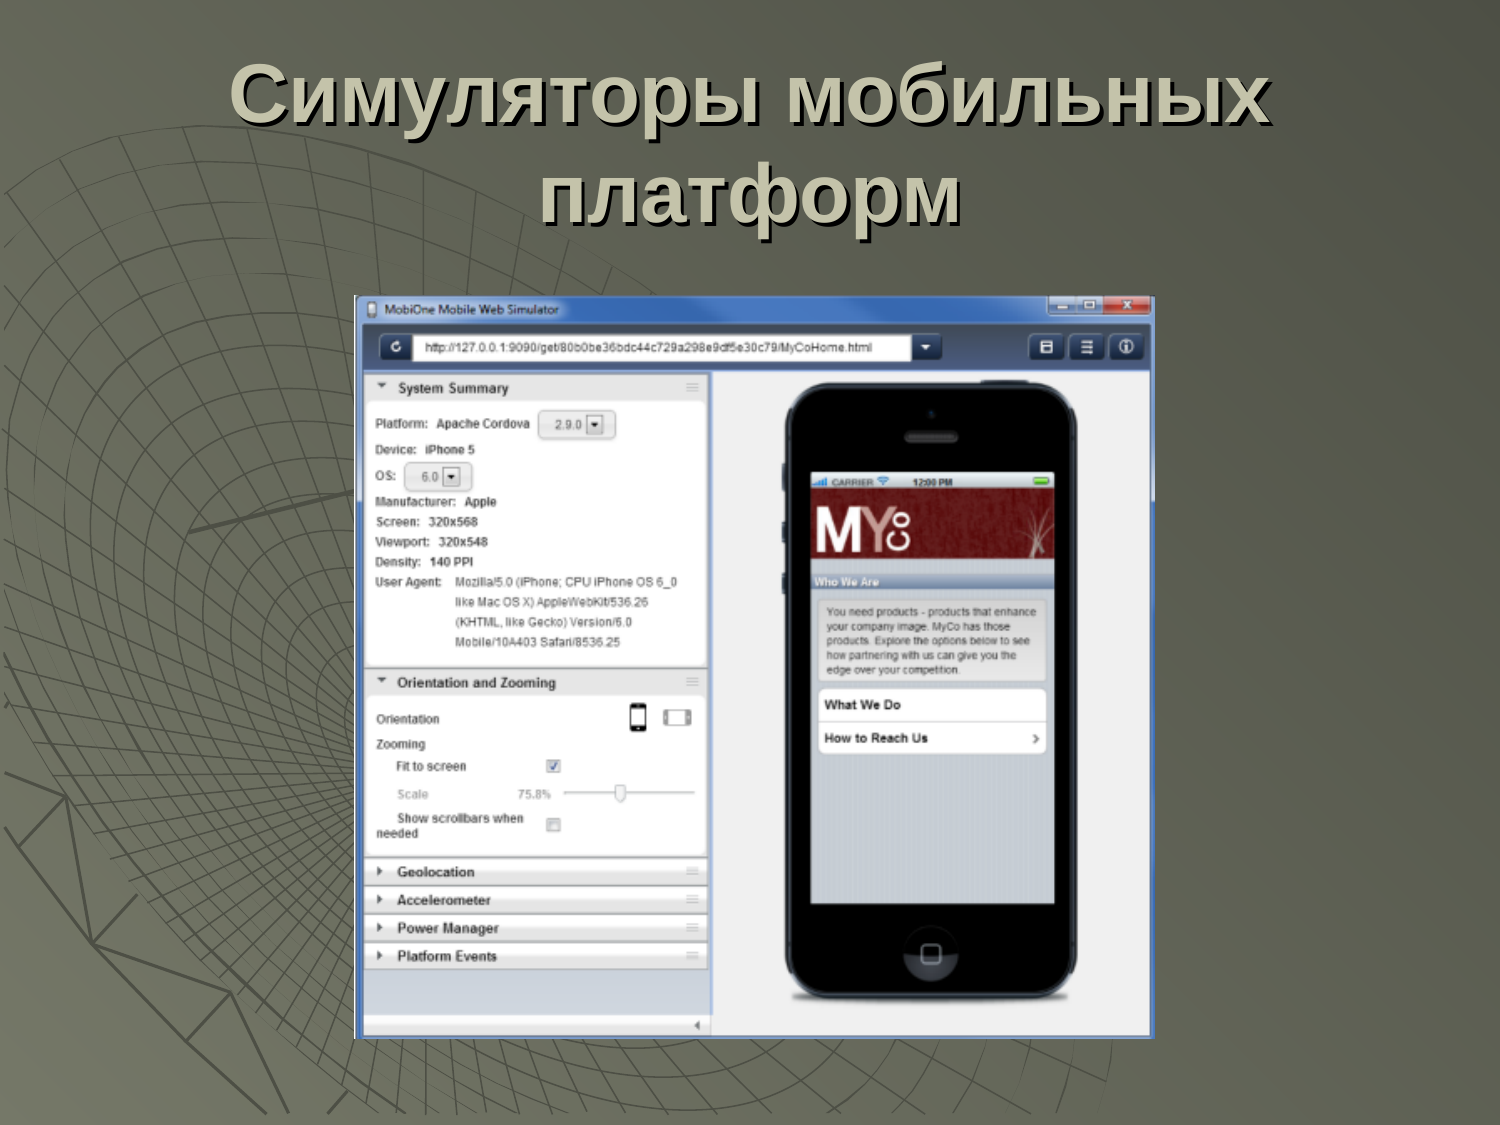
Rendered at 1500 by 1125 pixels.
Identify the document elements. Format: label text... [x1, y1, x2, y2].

title Симуляторы мобильных платформ [75, 21, 1426, 257]
picture [354, 295, 1155, 1039]
